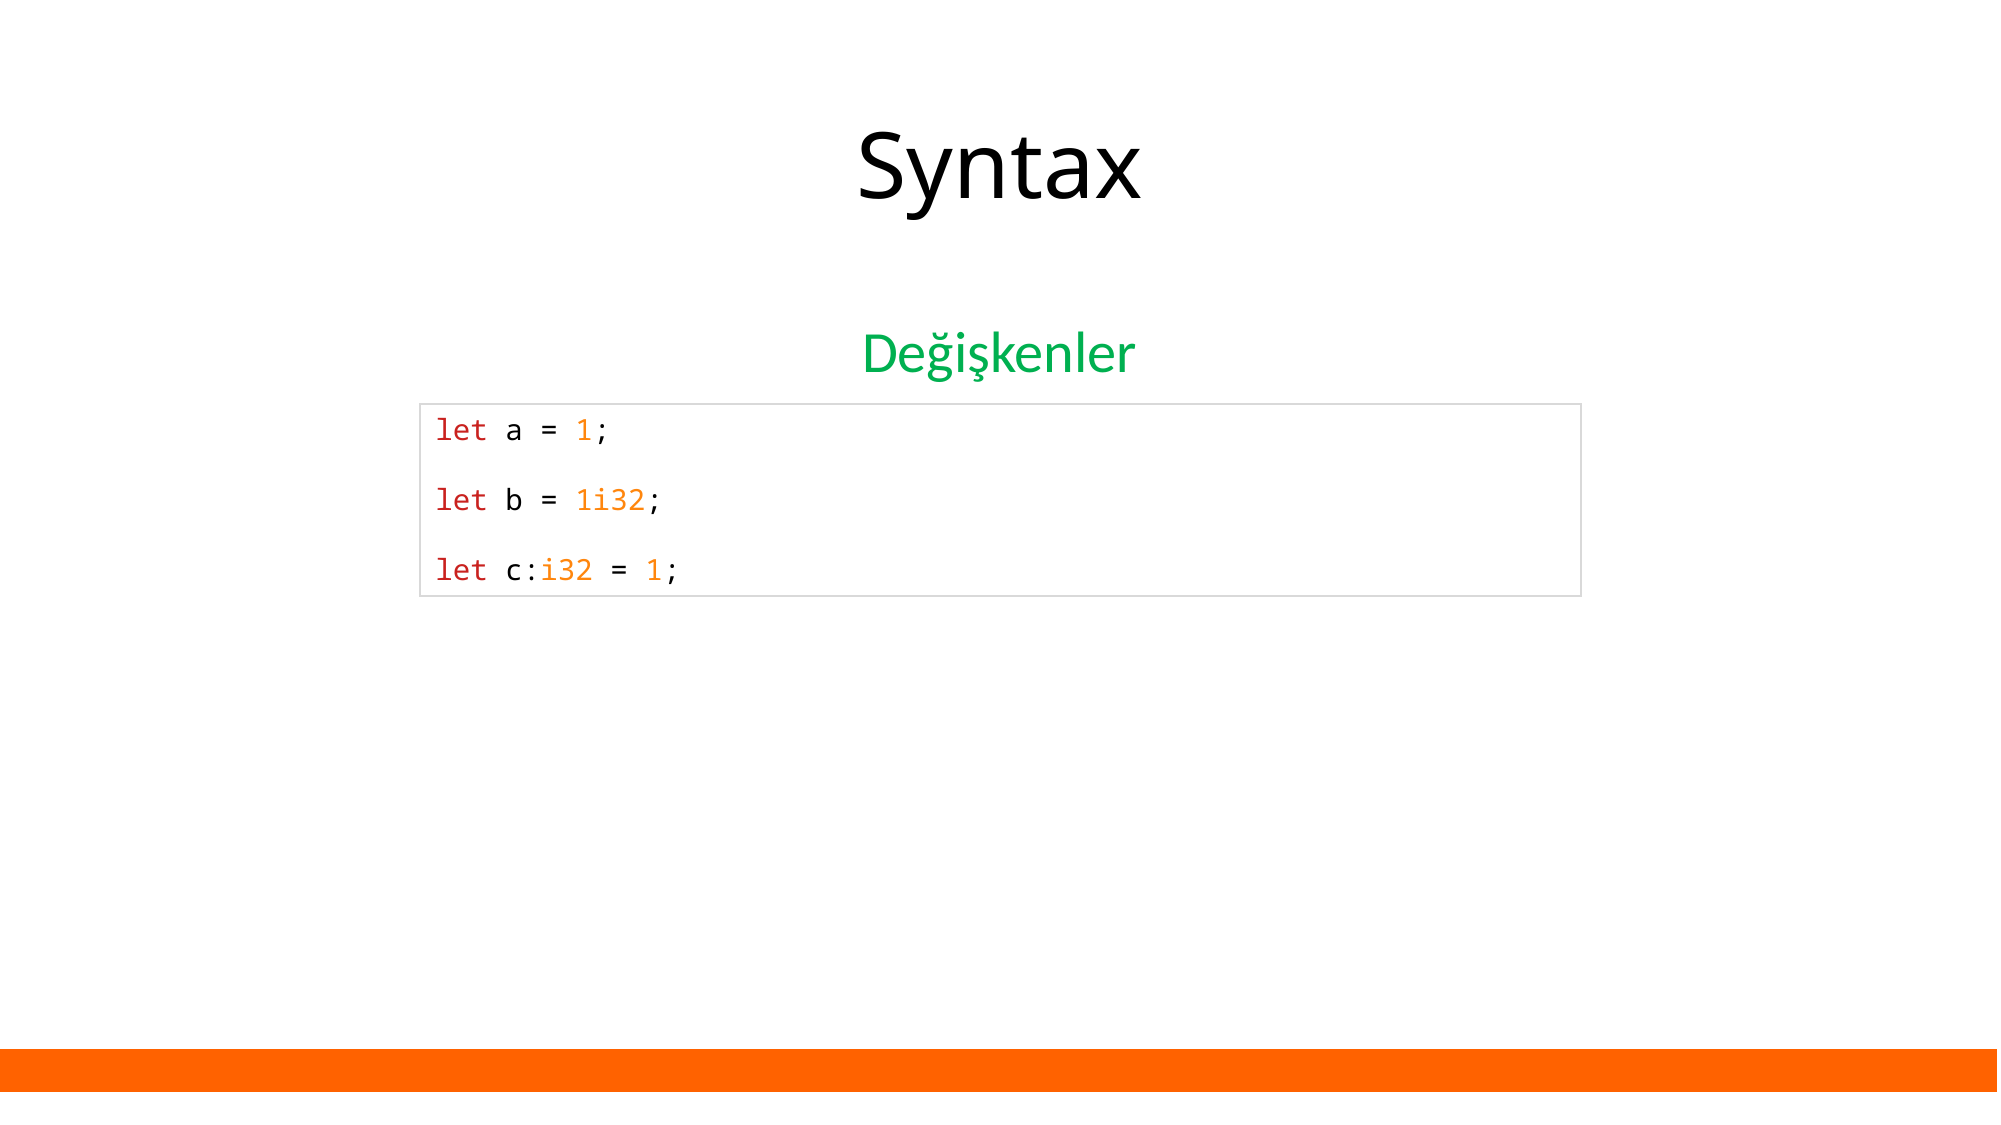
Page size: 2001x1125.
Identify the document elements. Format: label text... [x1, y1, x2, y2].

list Değişkenler [420, 314, 1579, 403]
text_box [0, 1049, 1997, 1092]
title Syntax [137, 59, 1863, 278]
text_box let a = 1; let b = 1i32; let c:i32 = 1; [420, 404, 1581, 596]
